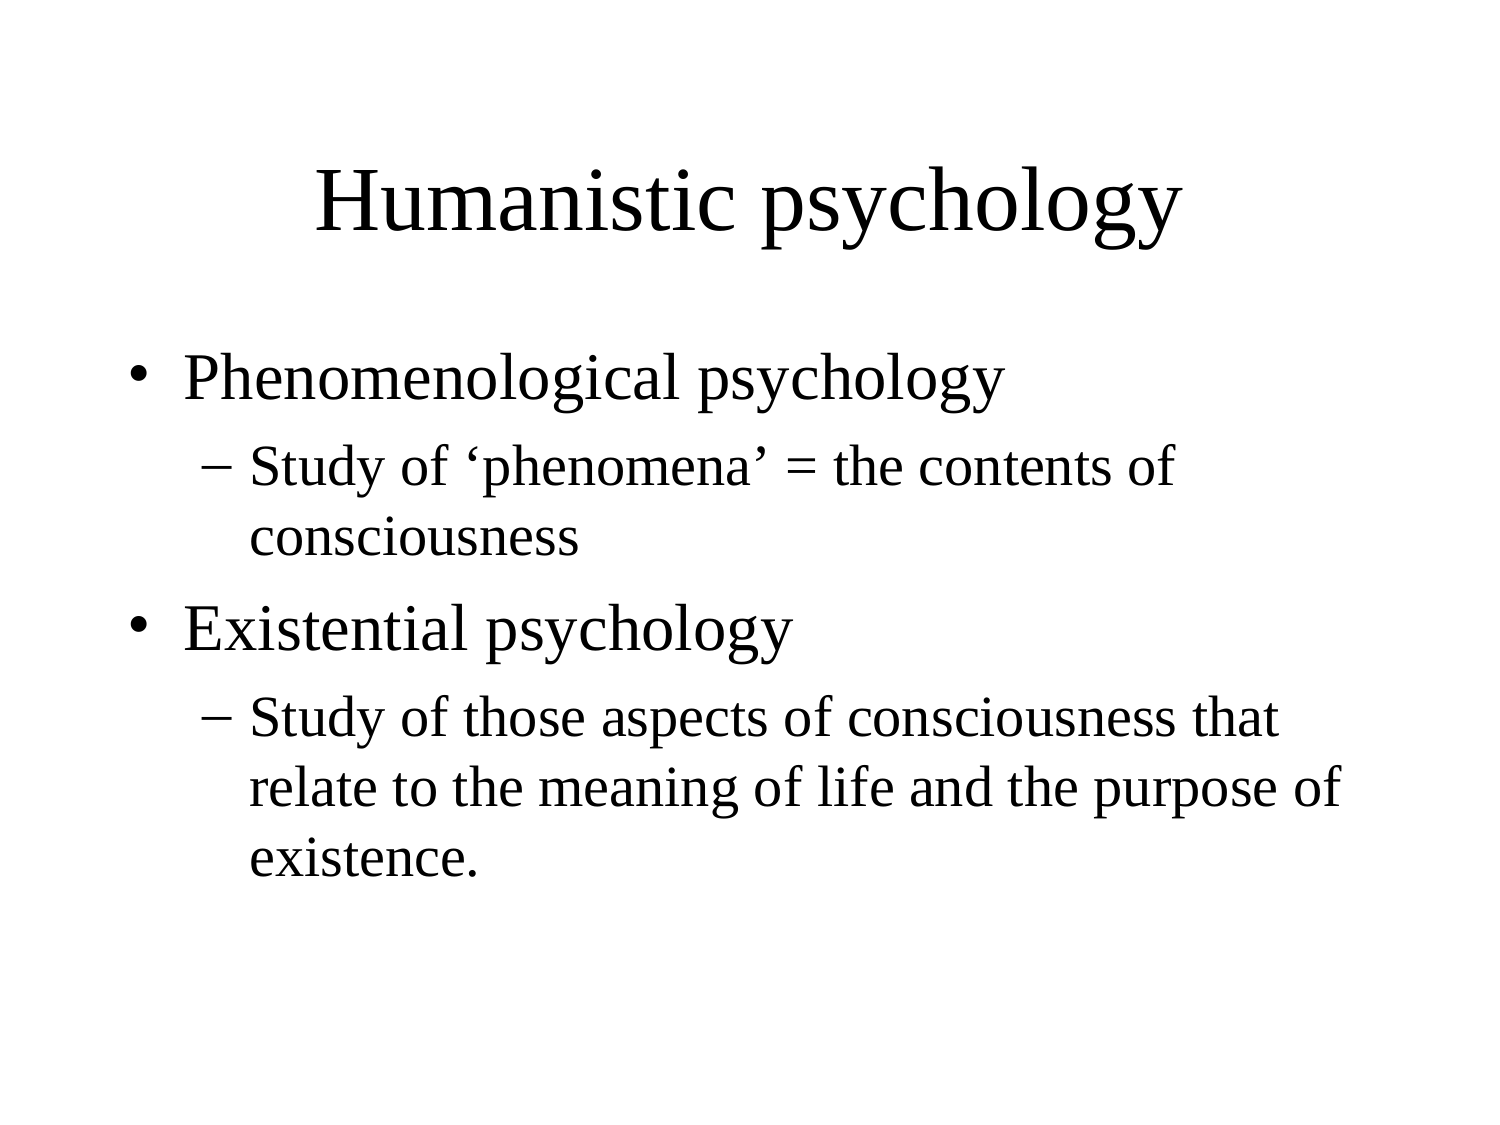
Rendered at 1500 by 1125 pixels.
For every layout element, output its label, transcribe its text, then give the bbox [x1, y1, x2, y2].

list Phenomenological psychology Study of ‘phenomena’ = the contents of consciousness Existential psychology Study of those aspects of consciousness that relate to the meaning of life and the purpose of existence. [112, 324, 1388, 1000]
title Humanistic psychology [112, 99, 1388, 288]
